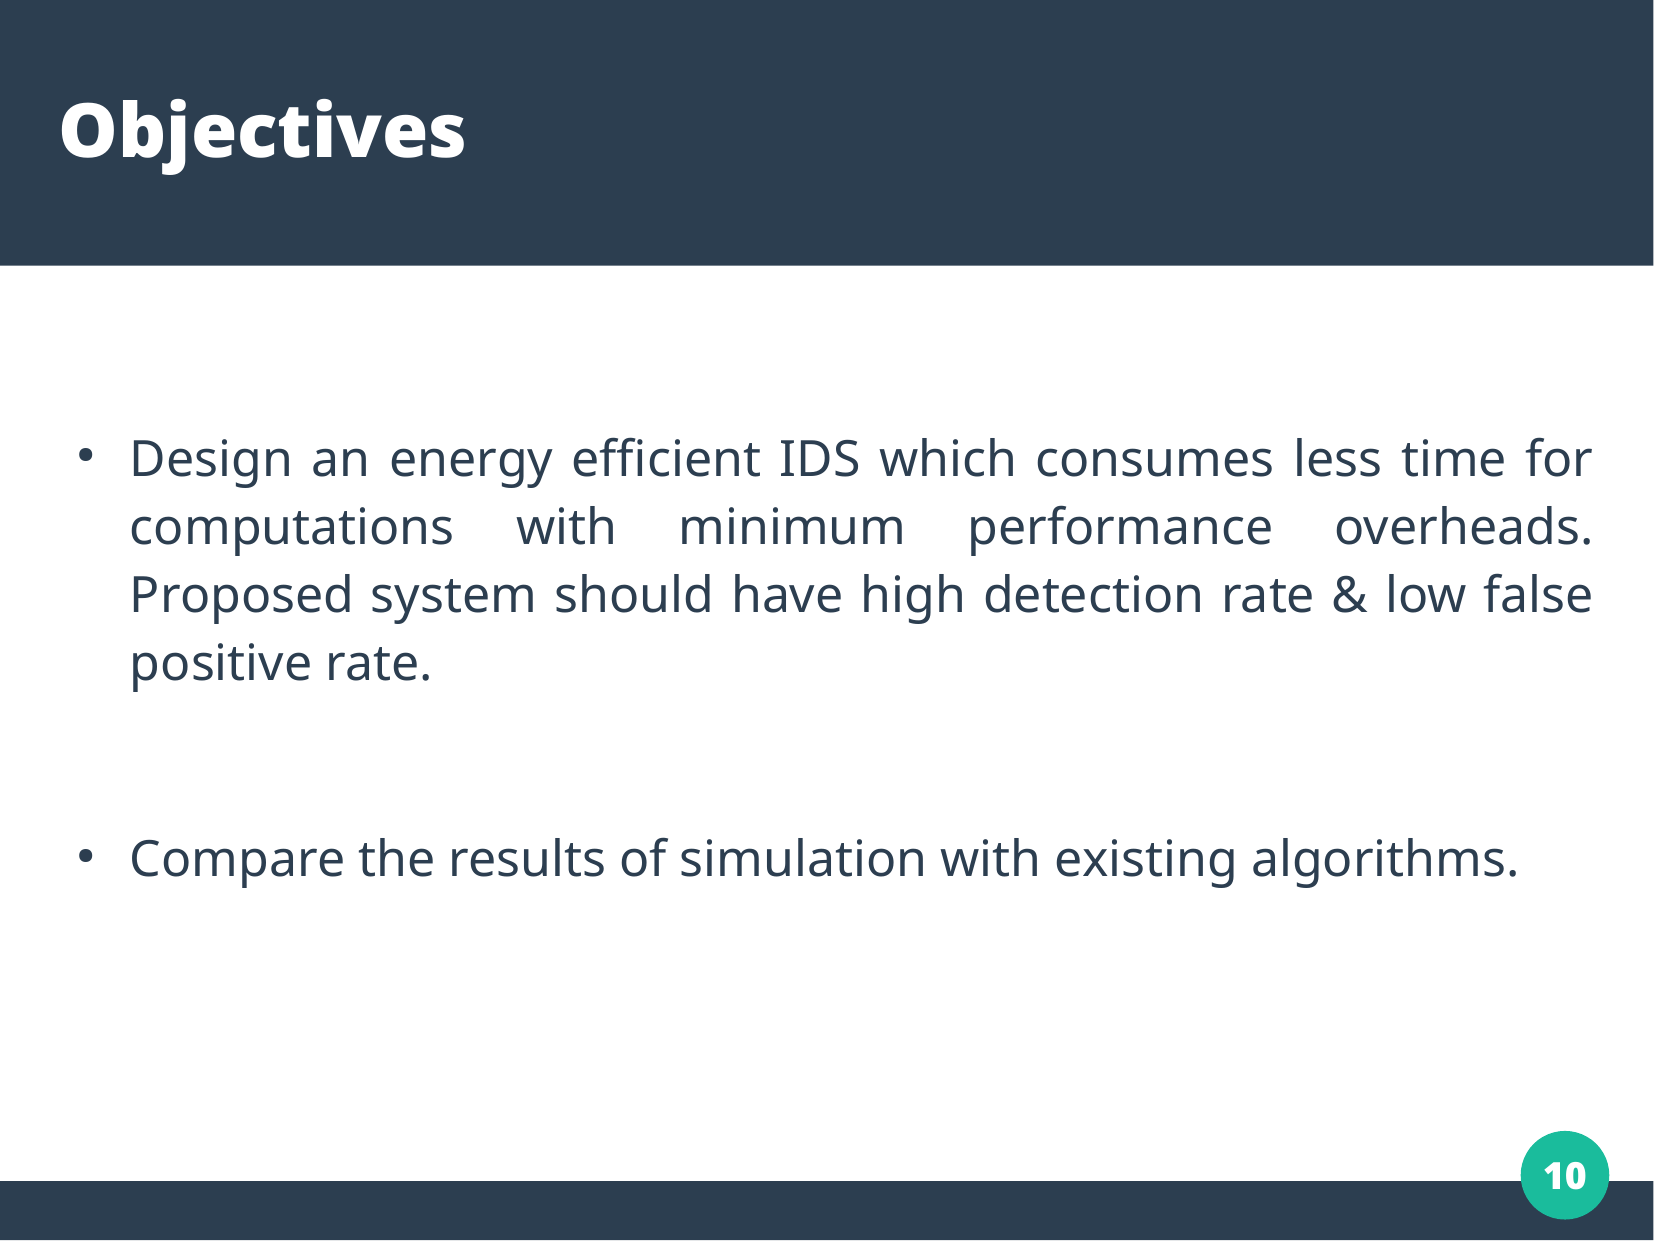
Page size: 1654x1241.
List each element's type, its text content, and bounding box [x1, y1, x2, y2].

list Design an energy efficient IDS which consumes less time for computations with minimum performance overheads. Proposed system should have high detection rate & low false positive rate. Compare the results of simulation with existing algorithms. [59, 324, 1595, 1152]
title Objectives [59, 49, 1595, 207]
